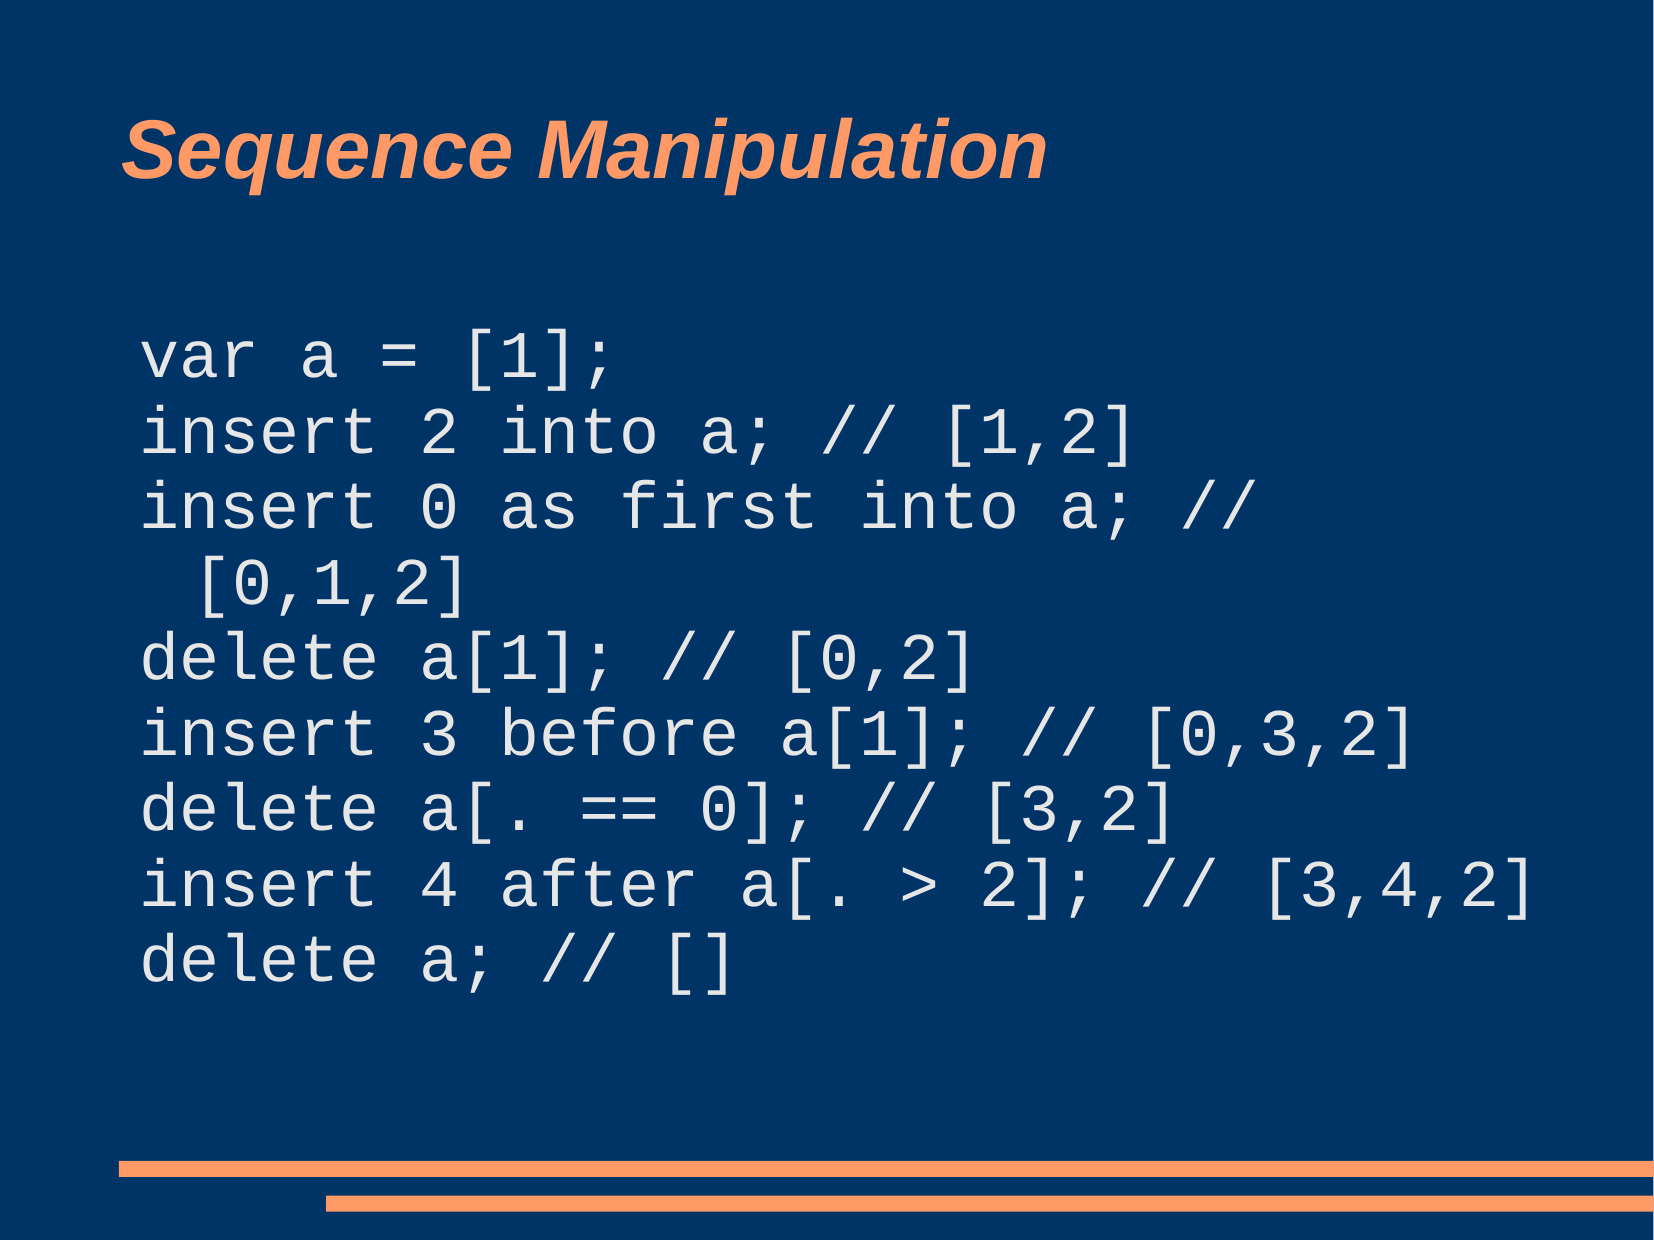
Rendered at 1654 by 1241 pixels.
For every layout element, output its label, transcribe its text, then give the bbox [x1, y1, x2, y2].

list var a = [1]; insert 2 into a; // [1,2] insert 0 as first into a; // [0,1,2] delete a[1]; // [0,2] insert 3 before a[1]; // [0,3,2] delete a[. == 0]; // [3,2] insert 4 after a[. > 2]; // [3,4,2] delete a; // [] [121, 322, 1561, 1133]
title Sequence Manipulation [121, 46, 1534, 254]
